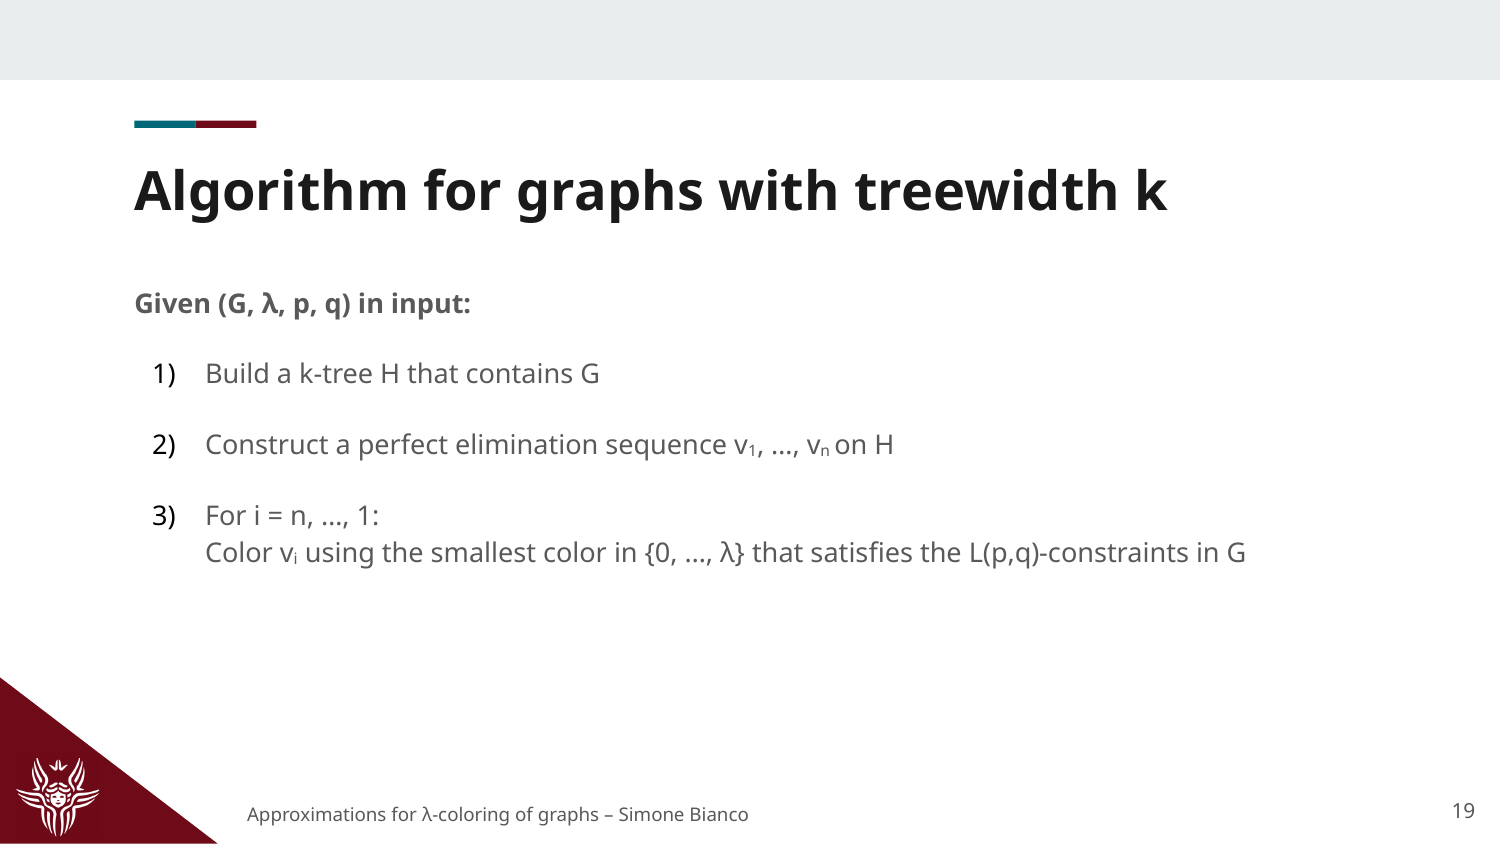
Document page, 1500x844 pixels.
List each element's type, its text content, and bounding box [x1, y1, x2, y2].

text_box Approximations for λ-coloring of graphs – Simone Bianco [232, 783, 1193, 839]
list Given (G, λ, p, q) in input: Build a k-tree H that contains G Construct a perfect elimination sequence v1, …, vn on H For i = n, …, 1: Color vi using the smallest color in {0, …, λ} that satisfies the L(p,q)-constraints in G [119, 266, 1418, 637]
picture [16, 758, 100, 839]
slide_number <number> [1400, 779, 1491, 844]
title Algorithm for graphs with treewidth k [119, 141, 1381, 230]
